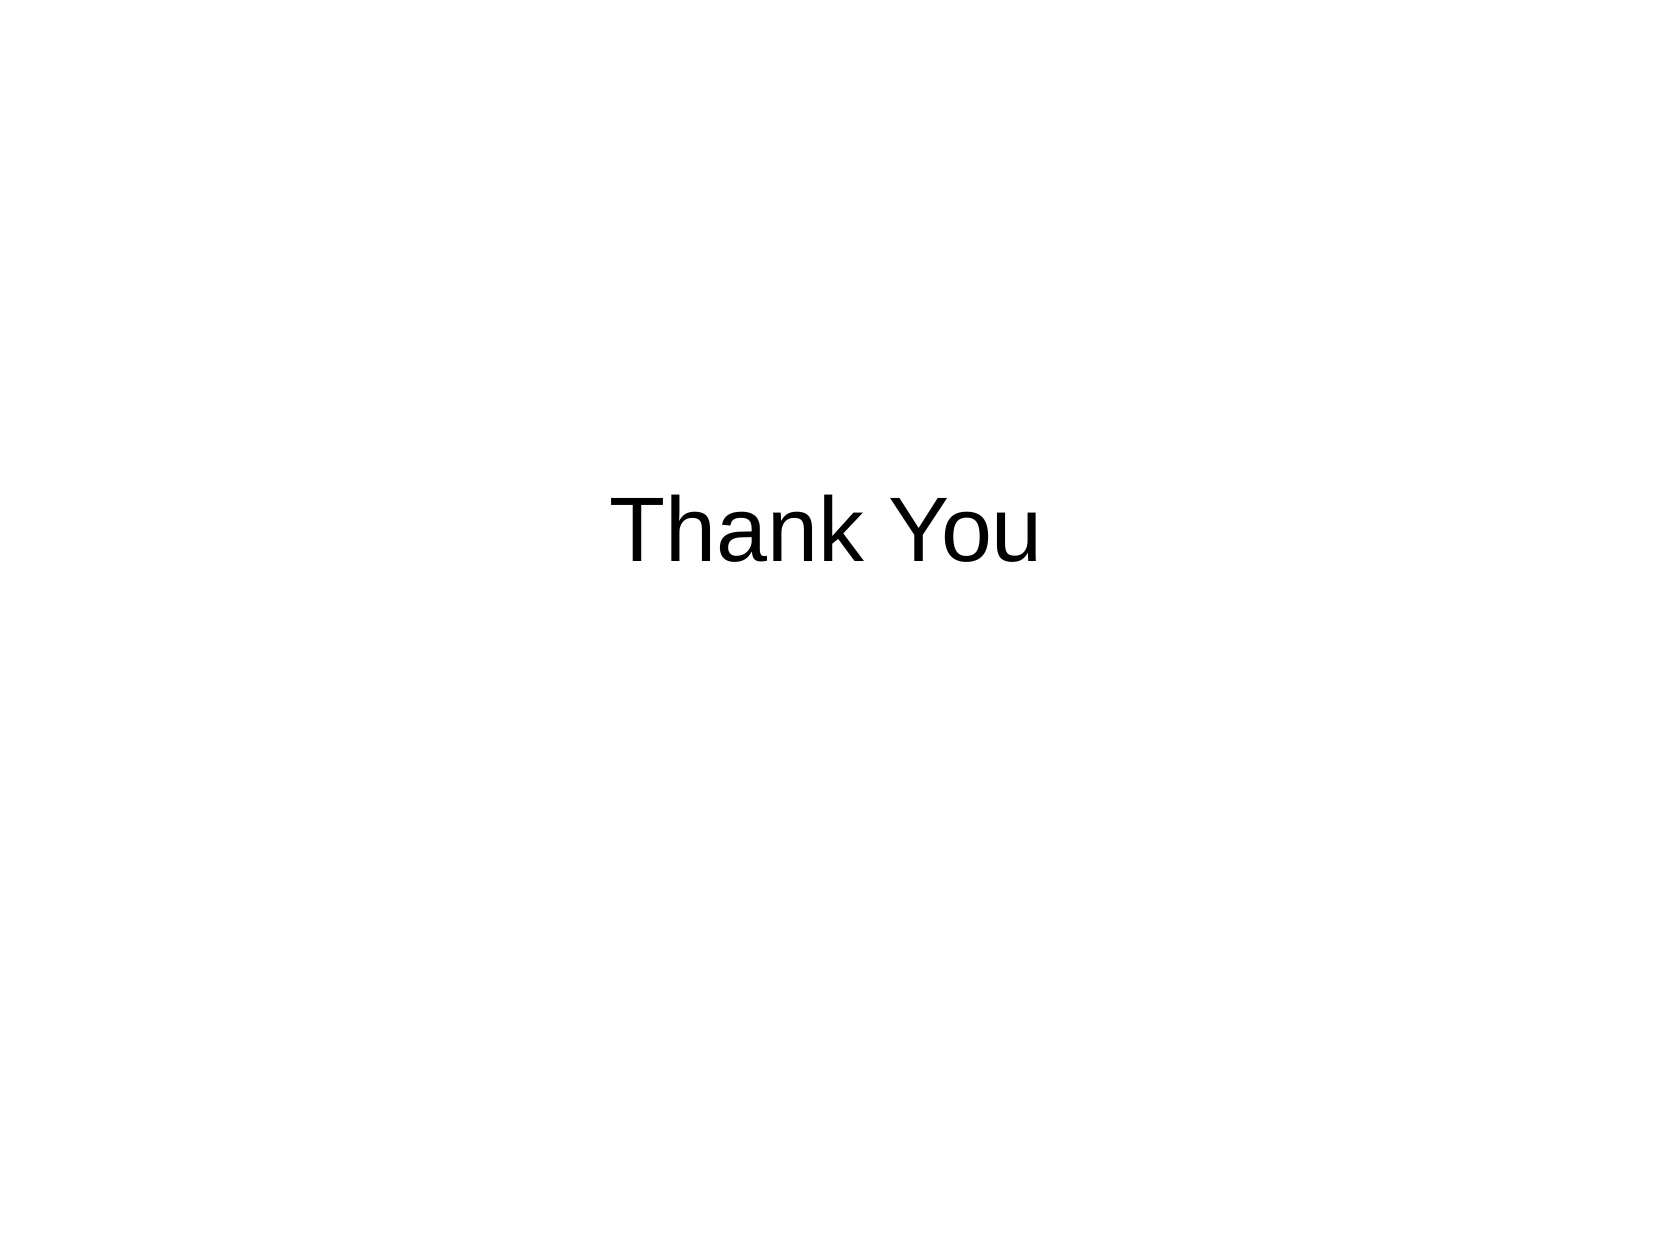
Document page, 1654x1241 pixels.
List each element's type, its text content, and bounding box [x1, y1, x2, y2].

subtitle Thank You [82, 49, 1571, 1010]
